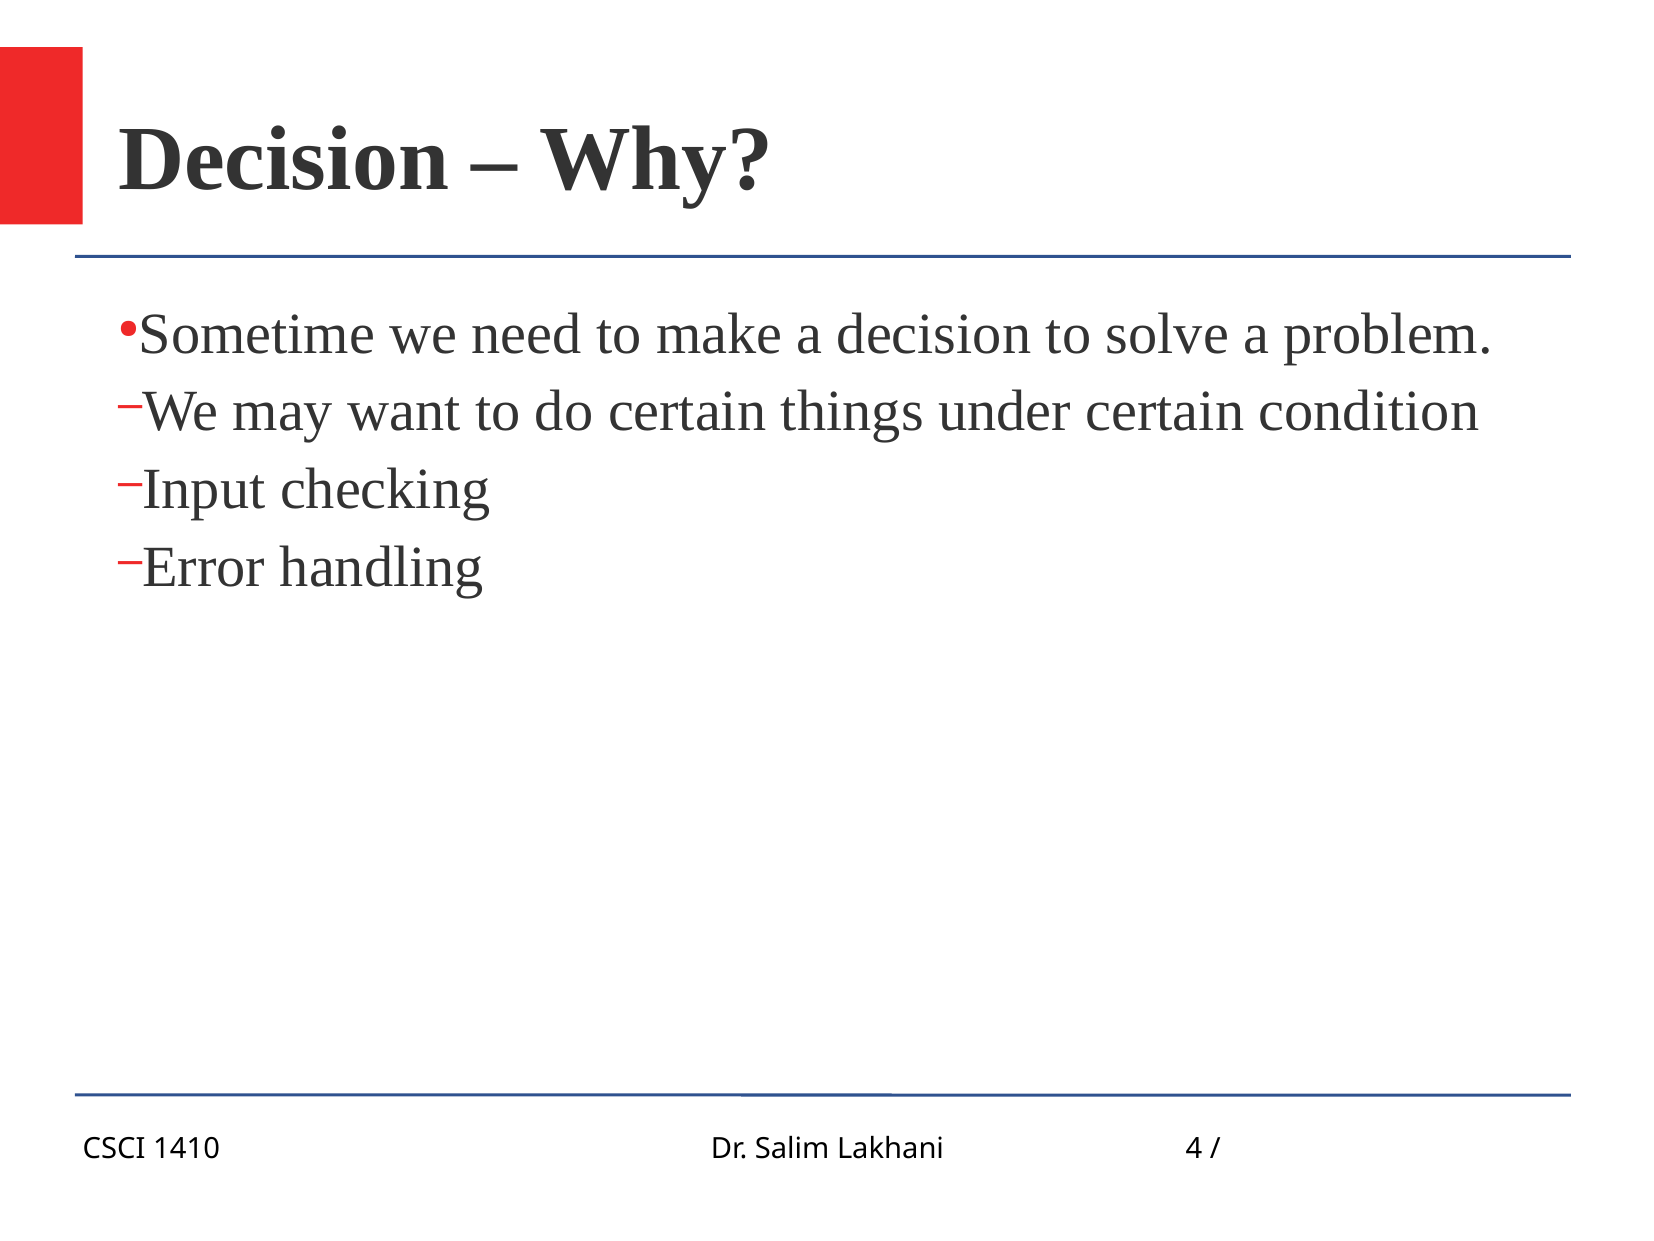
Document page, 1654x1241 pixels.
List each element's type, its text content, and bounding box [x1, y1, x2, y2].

text_box CSCI 1410 [82, 1129, 468, 1216]
text_box / [1185, 1129, 1571, 1216]
title Decision – Why? [118, 49, 1571, 257]
text_box Dr. Salim Lakhani [565, 1129, 1090, 1216]
list Sometime we need to make a decision to solve a problem. We may want to do certain things under certain condition Input checking Error handling [118, 295, 1536, 1080]
